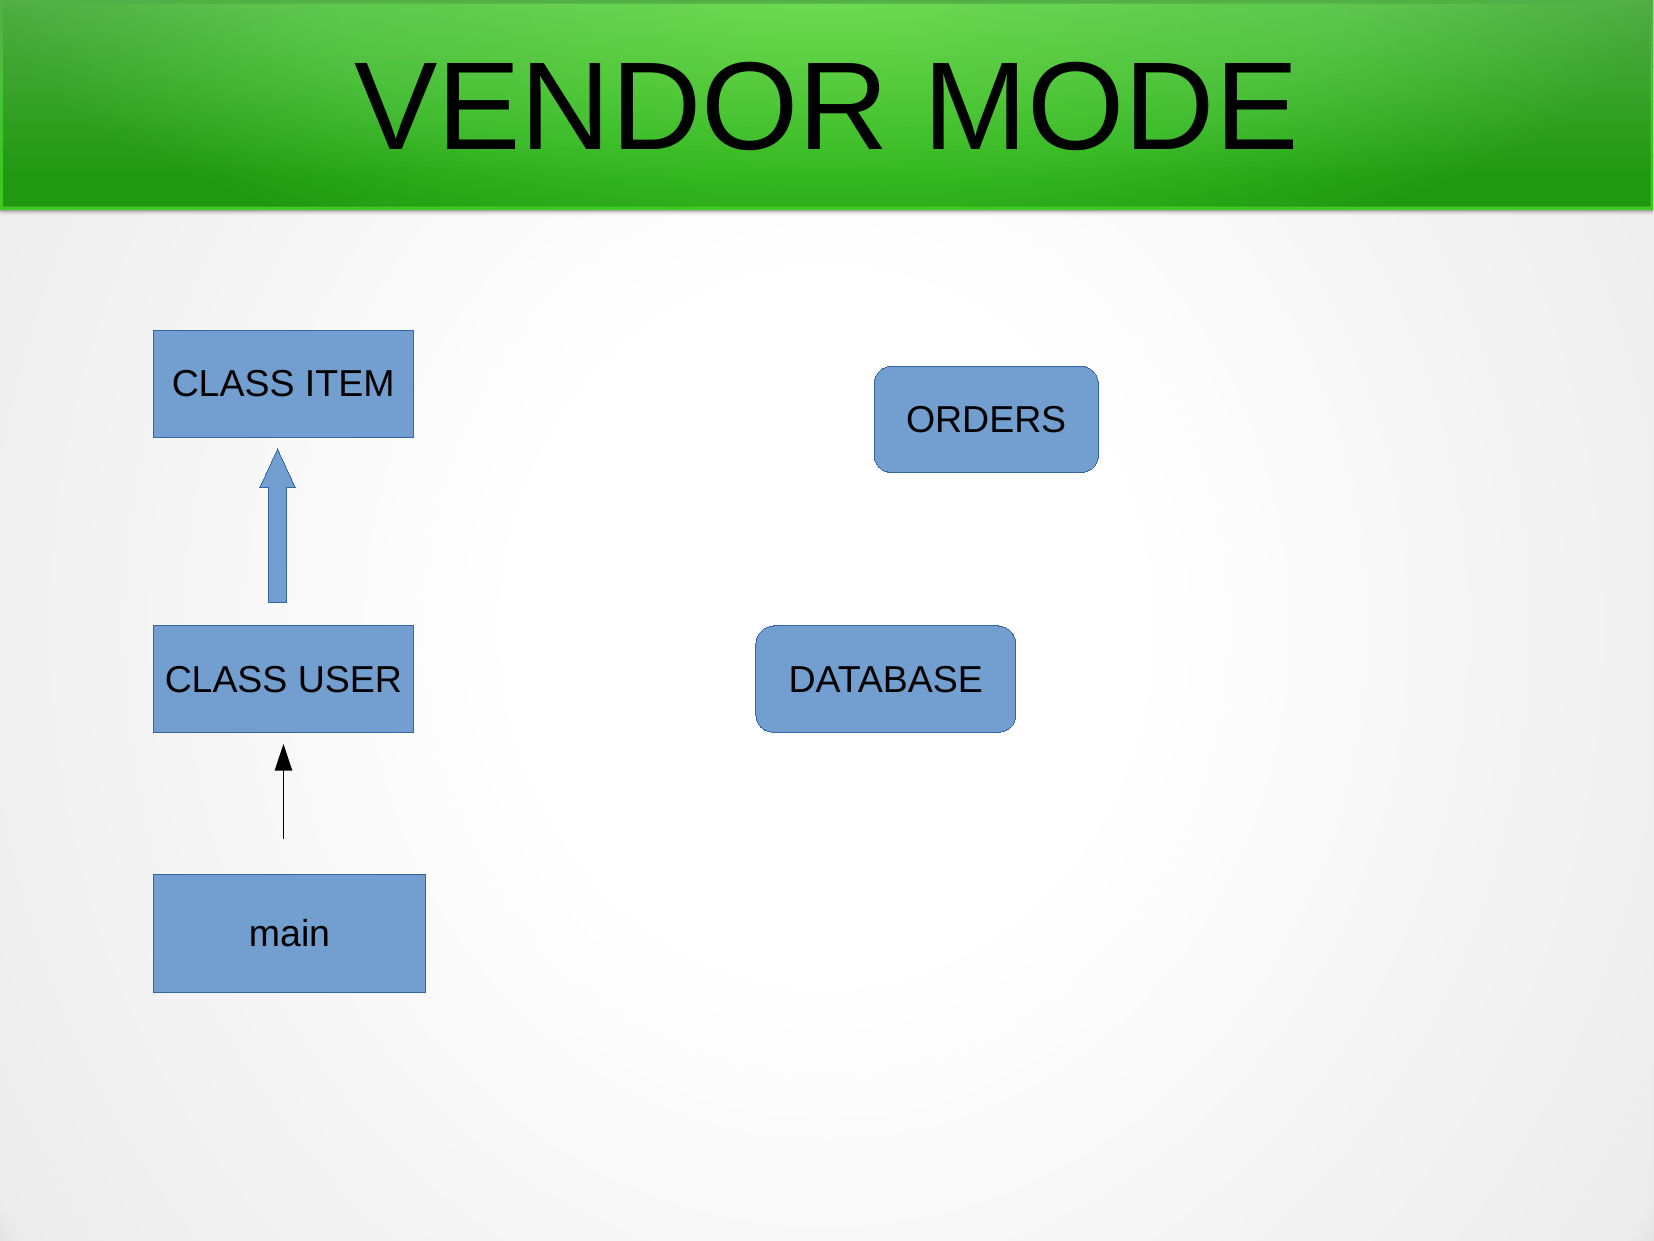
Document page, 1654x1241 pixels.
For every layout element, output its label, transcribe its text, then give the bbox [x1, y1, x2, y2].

text_box CLASS USER [153, 625, 414, 733]
text_box CLASS ITEM [153, 330, 414, 438]
text_box ORDERS [874, 366, 1099, 473]
title VENDOR MODE [82, 35, 1571, 178]
text_box DATABASE [755, 625, 1016, 733]
text_box main [153, 874, 426, 993]
text_box [259, 448, 296, 603]
